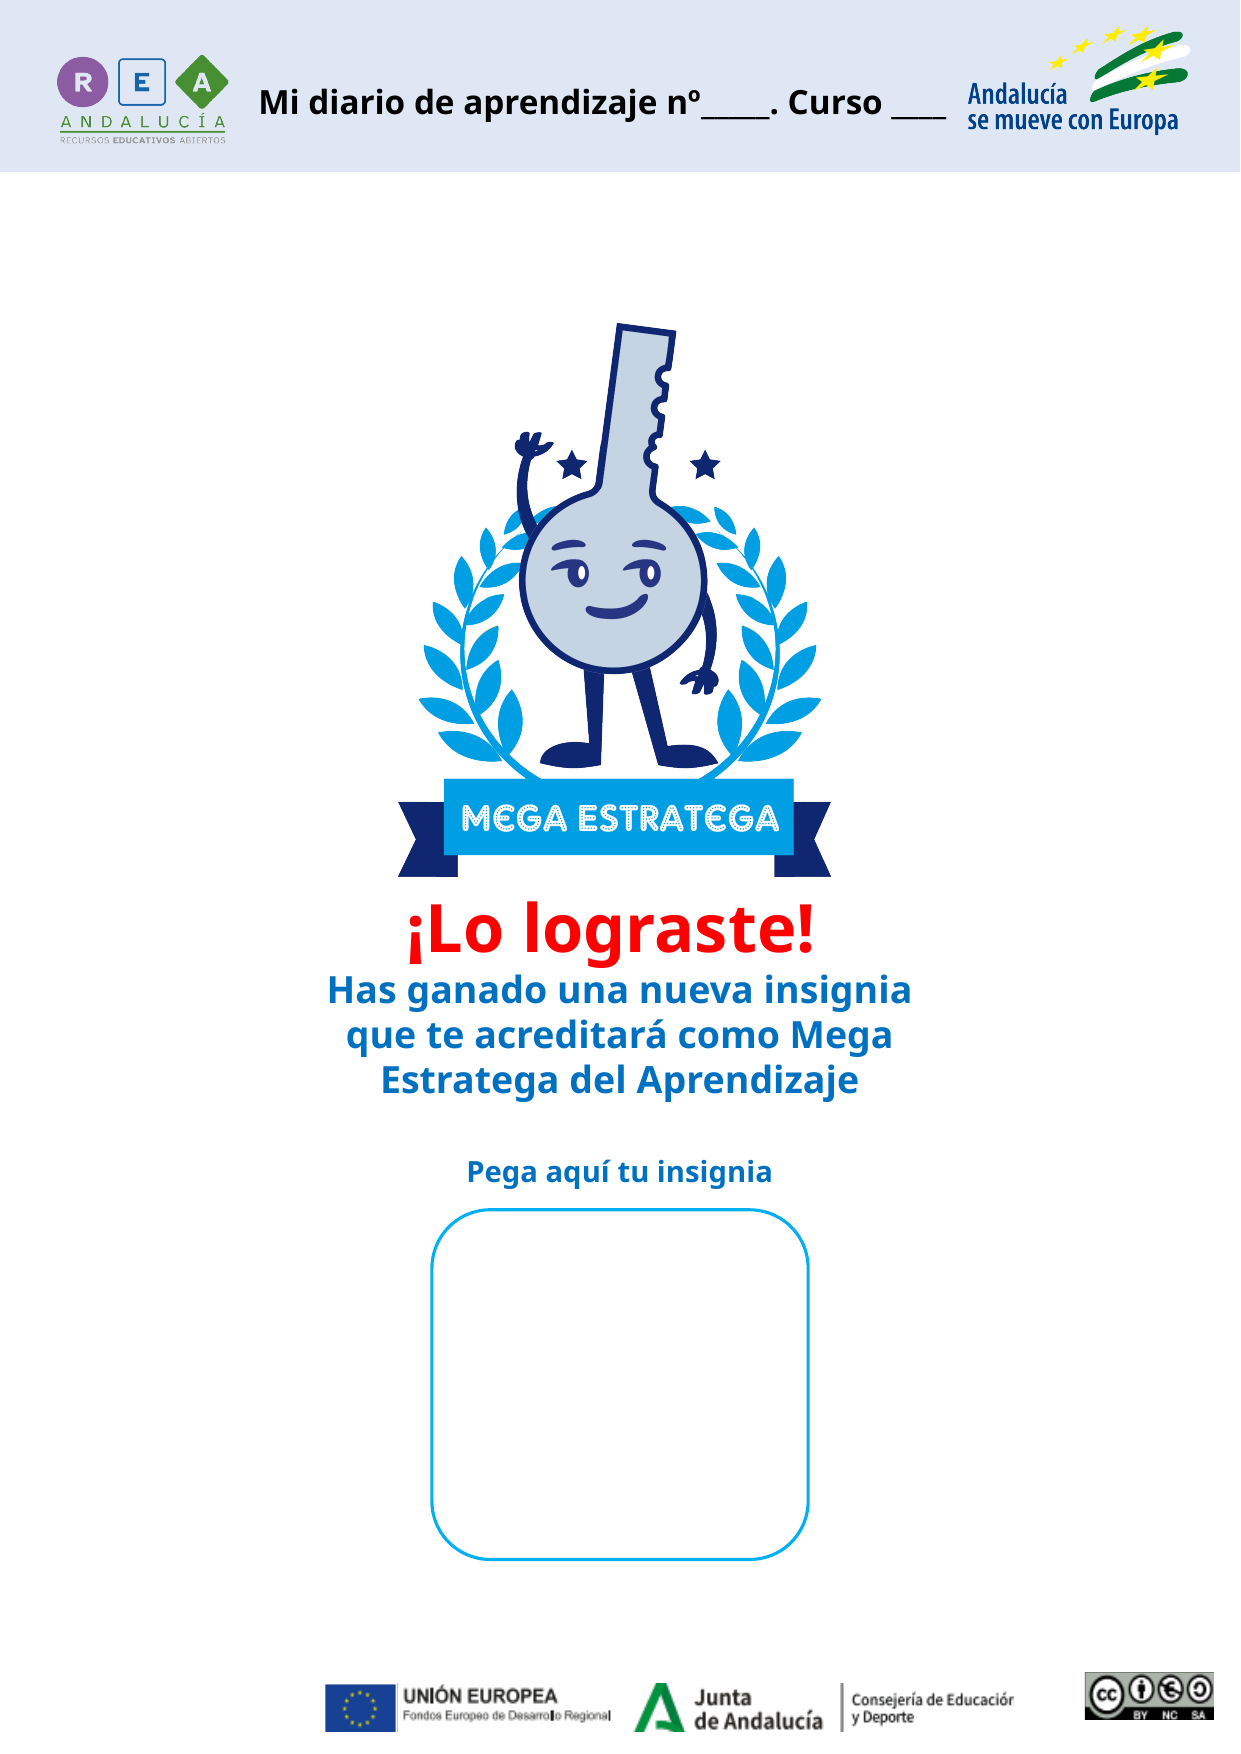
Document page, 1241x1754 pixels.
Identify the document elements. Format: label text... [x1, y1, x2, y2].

picture [1084, 1672, 1214, 1720]
text_box Mi diario de aprendizaje nº_____. Curso ____ [243, 73, 961, 129]
text_box [0, 0, 1241, 172]
picture [157, 172, 1044, 1042]
text_box Pega aquí tu insignia [451, 1146, 789, 1196]
text_box ¡Lo lograste! Has ganado una nueva insignia que te acreditará como Mega Estratega del Aprendizaje [285, 878, 955, 1073]
picture [43, 50, 242, 148]
picture [324, 1683, 1014, 1732]
picture [961, 23, 1197, 141]
